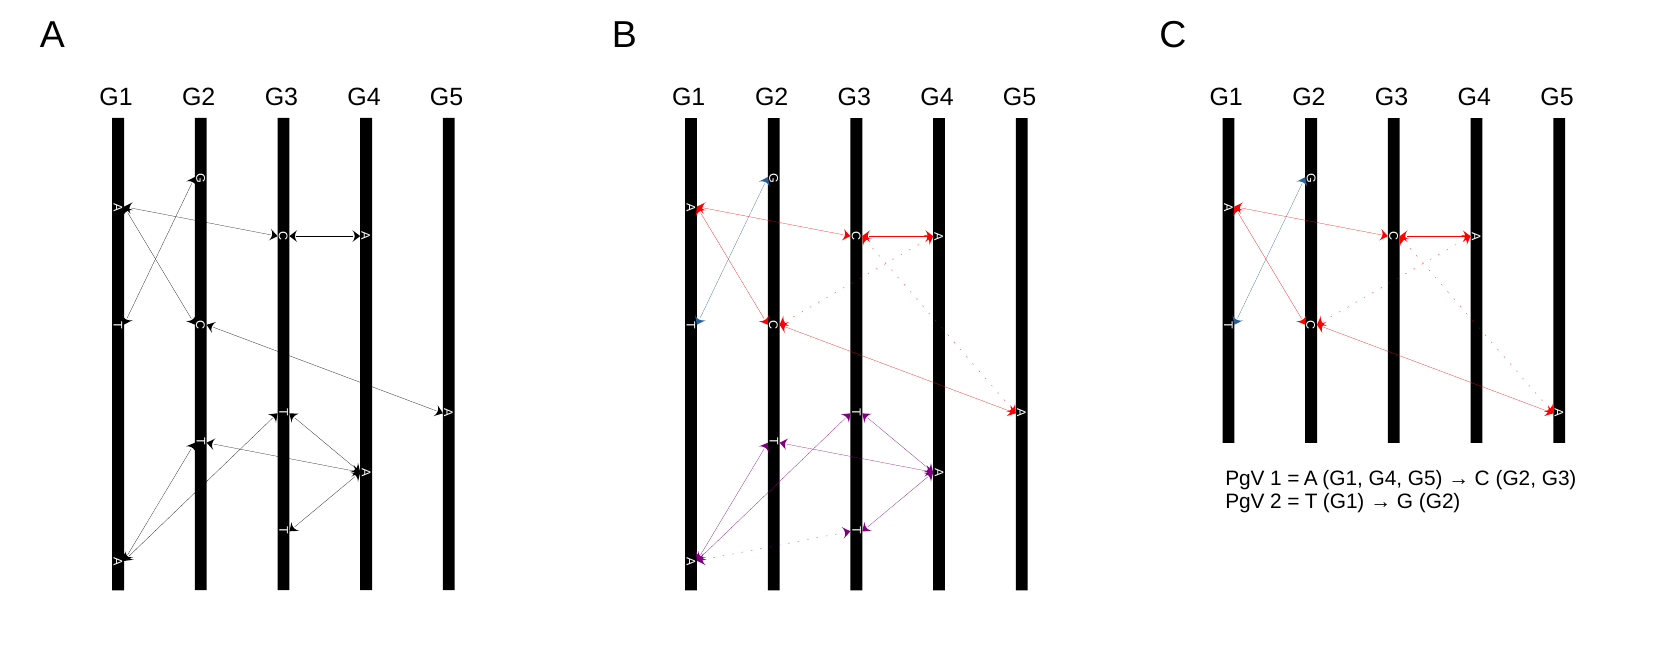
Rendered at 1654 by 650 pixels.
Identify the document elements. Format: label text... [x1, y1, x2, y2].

text_box [850, 424, 863, 458]
text_box [685, 337, 697, 542]
text_box [850, 160, 863, 216]
text_box [1015, 160, 1028, 394]
text_box C [841, 216, 871, 247]
text_box [933, 484, 945, 591]
text_box G2 [167, 75, 231, 160]
text_box C [1401, 239, 1408, 247]
text_box [360, 160, 373, 217]
text_box [767, 453, 780, 492]
text_box C [1149, 5, 1175, 83]
text_box [112, 160, 125, 188]
text_box [194, 335, 207, 423]
text_box G1 [657, 75, 721, 160]
text_box [277, 352, 290, 393]
text_box G3 [249, 75, 314, 160]
text_box G3 [822, 75, 887, 160]
text_box [360, 484, 373, 591]
text_box [685, 573, 697, 591]
text_box [1222, 337, 1235, 443]
text_box [194, 483, 207, 591]
text_box T [103, 306, 133, 336]
text_box A [1461, 217, 1491, 247]
text_box [933, 160, 945, 217]
text_box A [1544, 394, 1574, 424]
text_box G4 [332, 75, 396, 160]
text_box [767, 221, 780, 305]
text_box G5 [415, 75, 479, 160]
text_box A [1006, 394, 1036, 424]
text_box [194, 221, 207, 305]
text_box [1470, 160, 1483, 217]
text_box [194, 453, 207, 492]
text_box T [269, 511, 298, 542]
text_box [1305, 335, 1318, 443]
text_box [442, 424, 455, 591]
text_box A [433, 394, 463, 424]
text_box C [1296, 305, 1326, 335]
text_box [277, 542, 290, 591]
text_box A [103, 542, 133, 573]
text_box [1470, 247, 1483, 386]
text_box [112, 573, 125, 591]
text_box [1553, 424, 1566, 443]
text_box [277, 423, 290, 458]
text_box [277, 160, 290, 216]
text_box C [185, 305, 215, 335]
text_box [442, 160, 455, 394]
text_box A [676, 542, 706, 573]
text_box G4 [1443, 75, 1507, 160]
text_box T [186, 423, 216, 453]
text_box [1015, 424, 1028, 591]
text_box [1387, 160, 1400, 217]
text_box A [103, 188, 133, 218]
text_box G5 [1525, 75, 1589, 160]
text_box C [1379, 217, 1408, 247]
text_box T [676, 306, 706, 337]
text_box G2 [1277, 75, 1341, 160]
text_box [850, 352, 863, 393]
text_box C [268, 216, 298, 247]
text_box A [29, 5, 55, 83]
text_box T [841, 393, 871, 424]
text_box [1553, 160, 1566, 394]
text_box G1 [1194, 75, 1258, 160]
text_box [112, 336, 125, 542]
text_box T [269, 393, 298, 423]
text_box [1387, 247, 1400, 355]
text_box [767, 483, 780, 591]
text_box [360, 247, 373, 386]
text_box [767, 189, 780, 222]
text_box [1470, 383, 1483, 443]
text_box [194, 189, 207, 222]
text_box T [1213, 306, 1243, 337]
text_box T [759, 423, 789, 453]
text_box [360, 383, 373, 454]
text_box [767, 335, 780, 423]
text_box G [186, 160, 216, 189]
text_box G1 [84, 75, 148, 160]
text_box B [601, 5, 627, 83]
text_box G2 [740, 75, 804, 160]
text_box [850, 247, 863, 355]
text_box [850, 457, 863, 511]
text_box [1198, 160, 1258, 306]
text_box [1387, 352, 1400, 443]
text_box G4 [905, 75, 969, 160]
text_box [933, 247, 945, 386]
text_box [661, 160, 721, 306]
text_box C [758, 305, 788, 335]
text_box G3 [1360, 75, 1424, 160]
text_box A [351, 217, 381, 247]
text_box G5 [988, 75, 1052, 160]
text_box [112, 218, 125, 306]
text_box [277, 457, 290, 511]
text_box [850, 542, 863, 591]
text_box [277, 247, 290, 355]
text_box [933, 383, 945, 454]
text_box G [1296, 160, 1326, 189]
text_box A [351, 454, 381, 484]
text_box [1305, 221, 1318, 305]
text_box G [759, 160, 789, 189]
text_box [1305, 189, 1318, 222]
text_box A [924, 454, 954, 484]
text_box T [842, 511, 871, 542]
text_box PgV 1 = A (G1, G4, G5) → C (G2, G3) PgV 2 = T (G1) → G (G2) [1210, 458, 1595, 580]
text_box A [924, 217, 954, 247]
